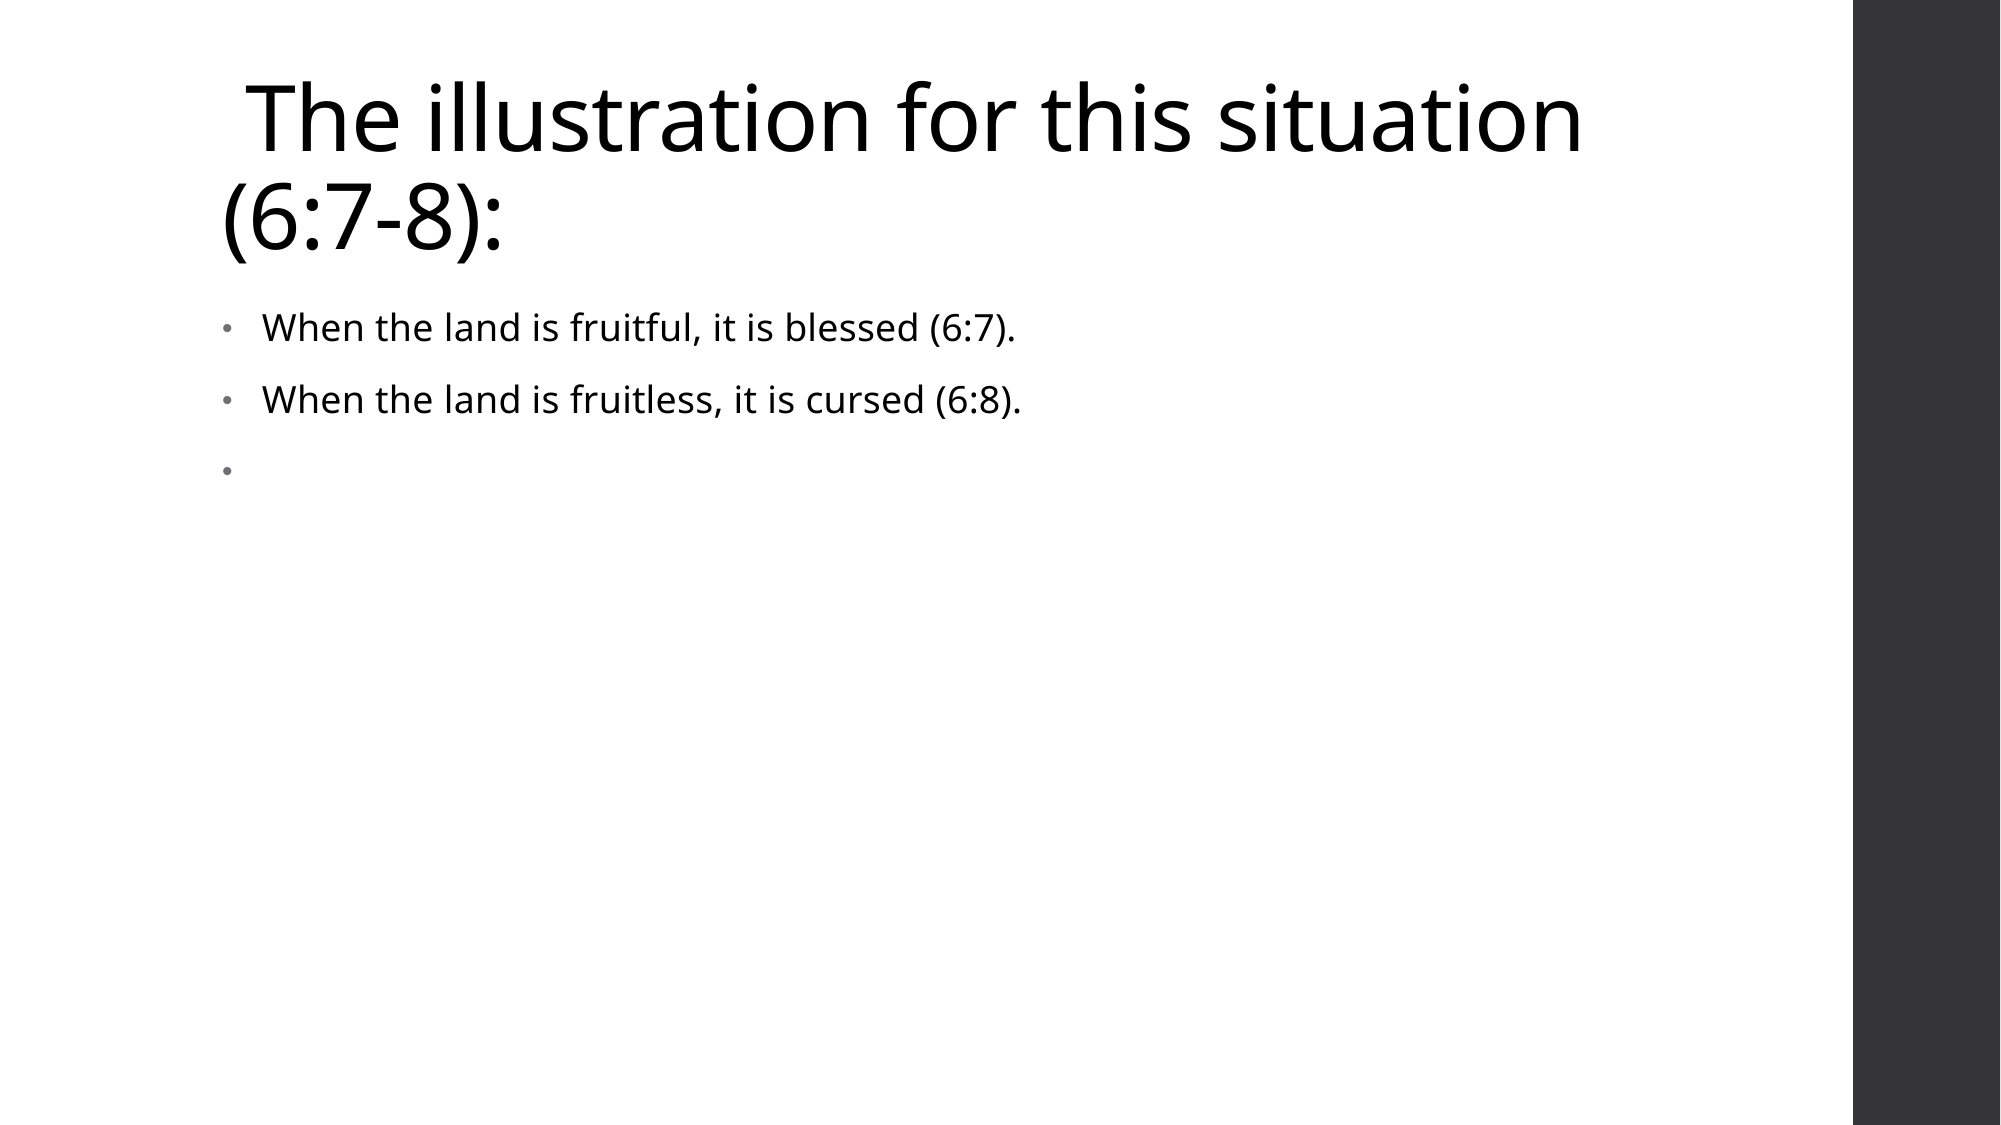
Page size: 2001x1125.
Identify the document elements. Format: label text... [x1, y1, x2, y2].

list When the land is fruitful, it is blessed (6:7). When the land is fruitless, it is cursed (6:8). [206, 299, 1617, 1014]
title The illustration for this situation (6:7-8): [206, 60, 1797, 278]
